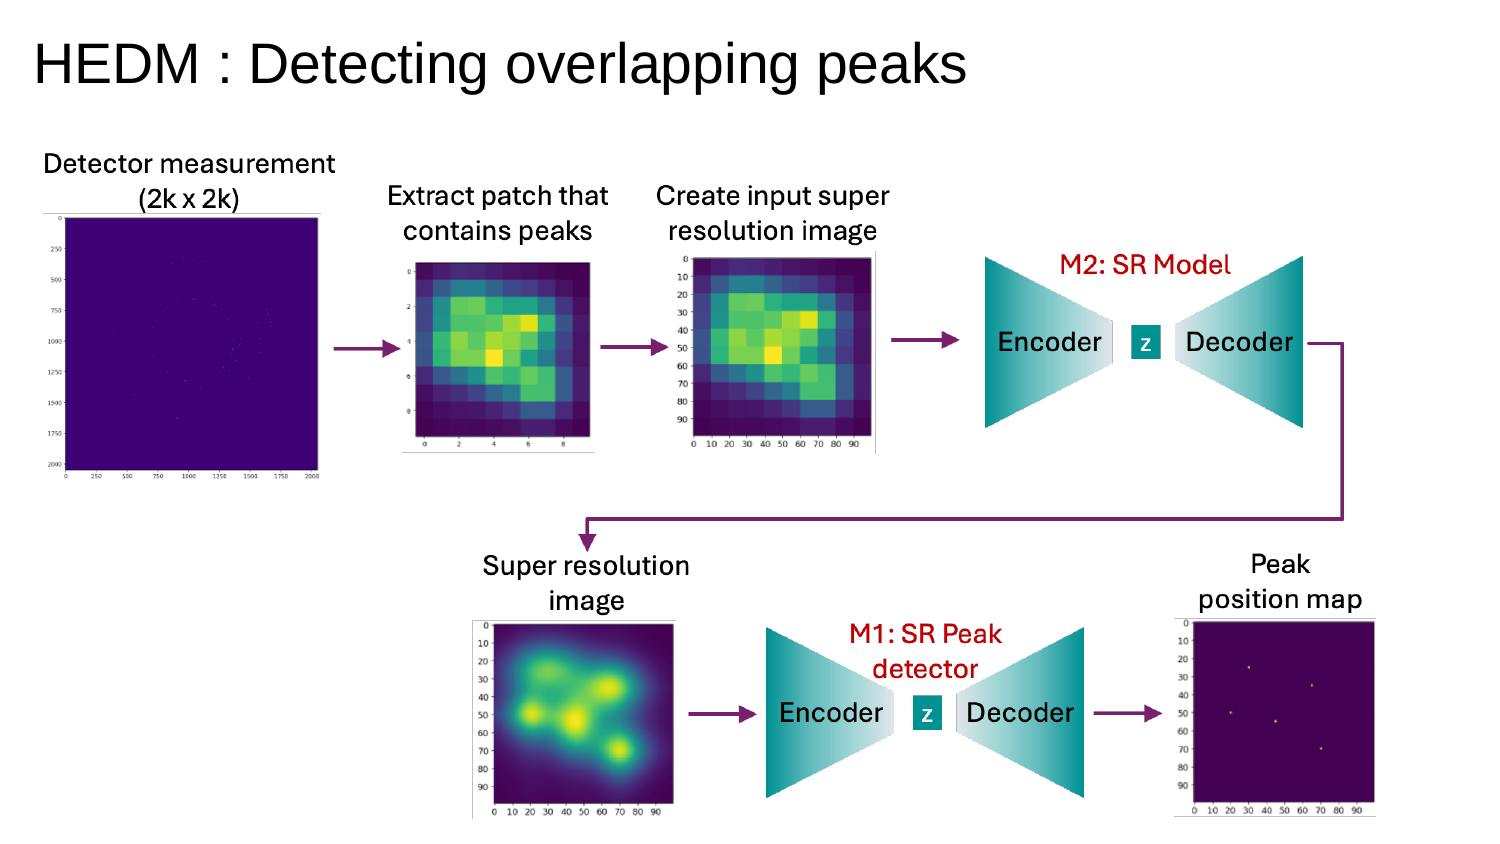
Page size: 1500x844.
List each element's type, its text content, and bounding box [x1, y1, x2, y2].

picture [24, 136, 1381, 819]
title HEDM : Detecting overlapping peaks [18, 17, 1417, 112]
